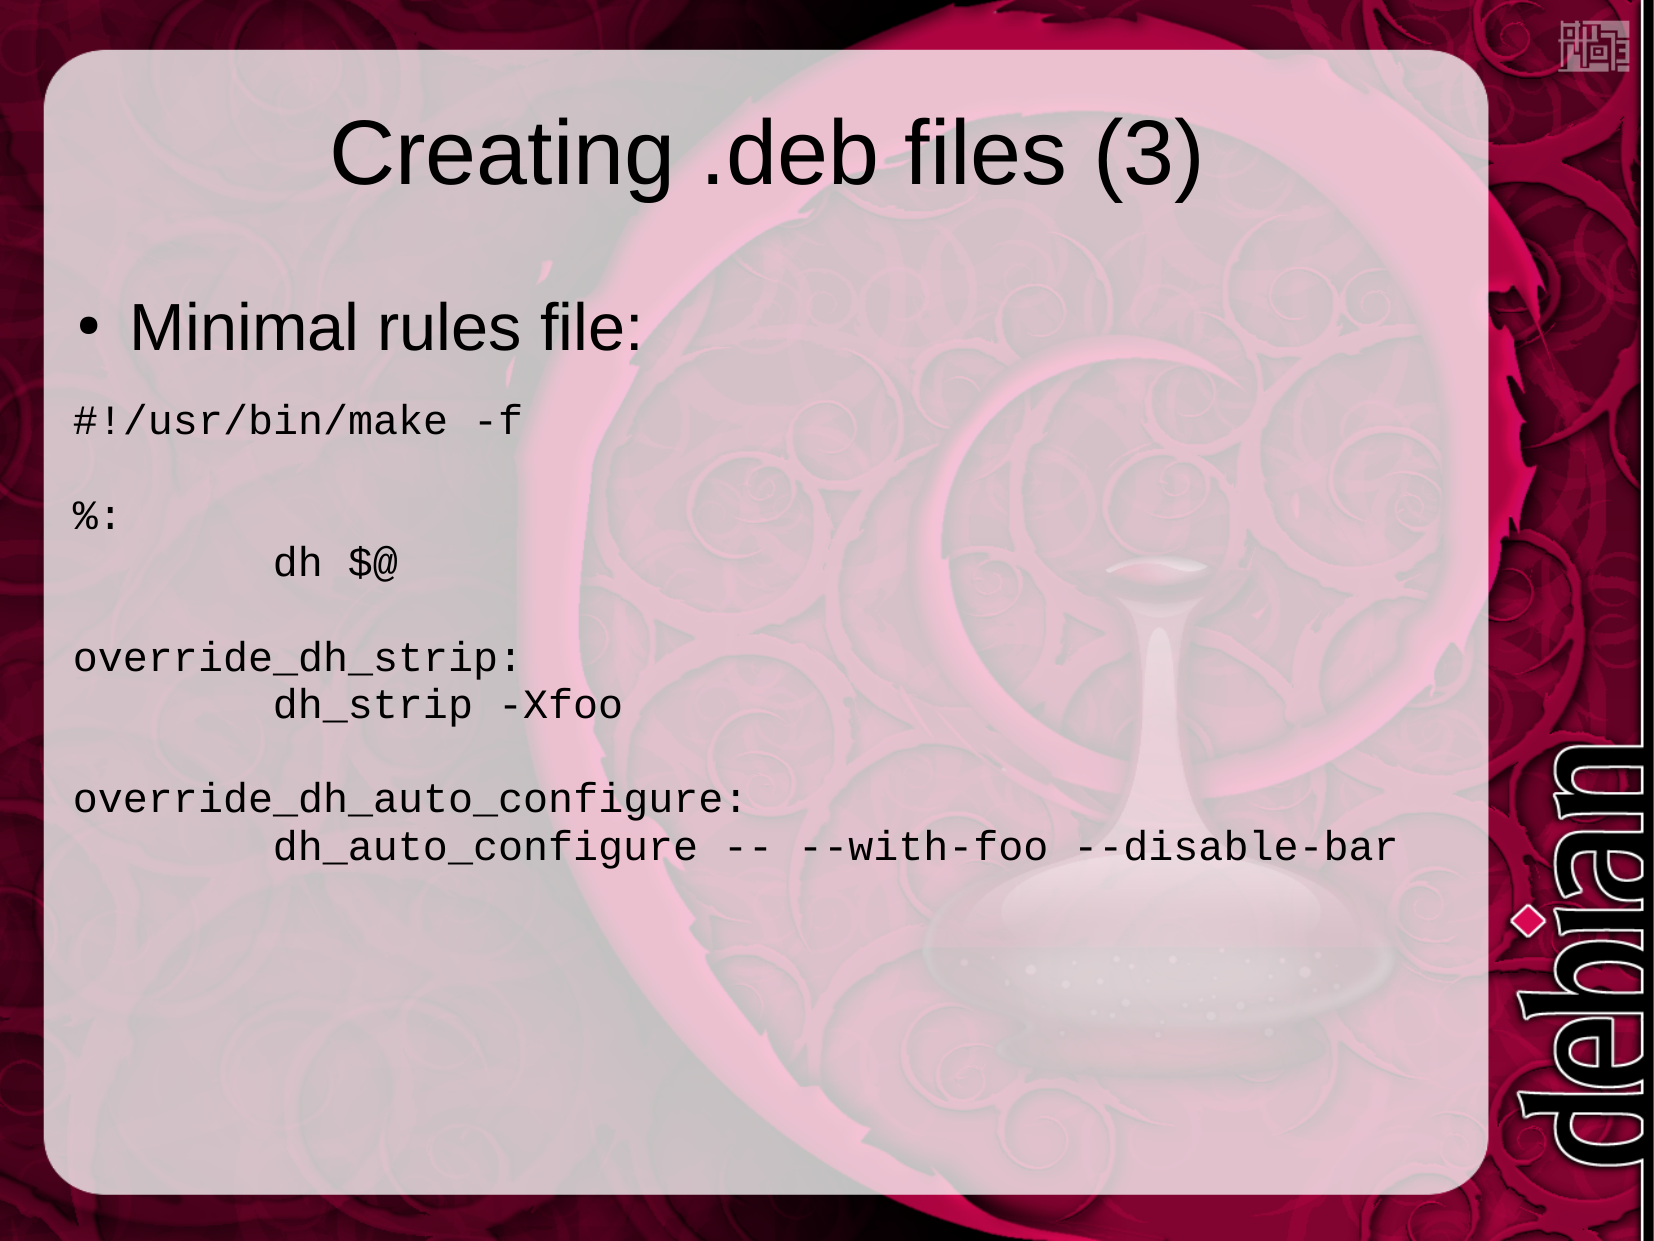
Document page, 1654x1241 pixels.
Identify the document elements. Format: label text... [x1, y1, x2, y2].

title Creating .deb files (3) [59, 49, 1477, 257]
picture [0, 0, 1654, 1241]
list Minimal rules file: [59, 290, 1477, 1010]
text_box #!/usr/bin/make -f %: dh $@ override_dh_strip: dh_strip -Xfoo override_dh_auto_configure: dh_auto_configure -- --with-foo --disable-bar [58, 392, 1453, 1170]
